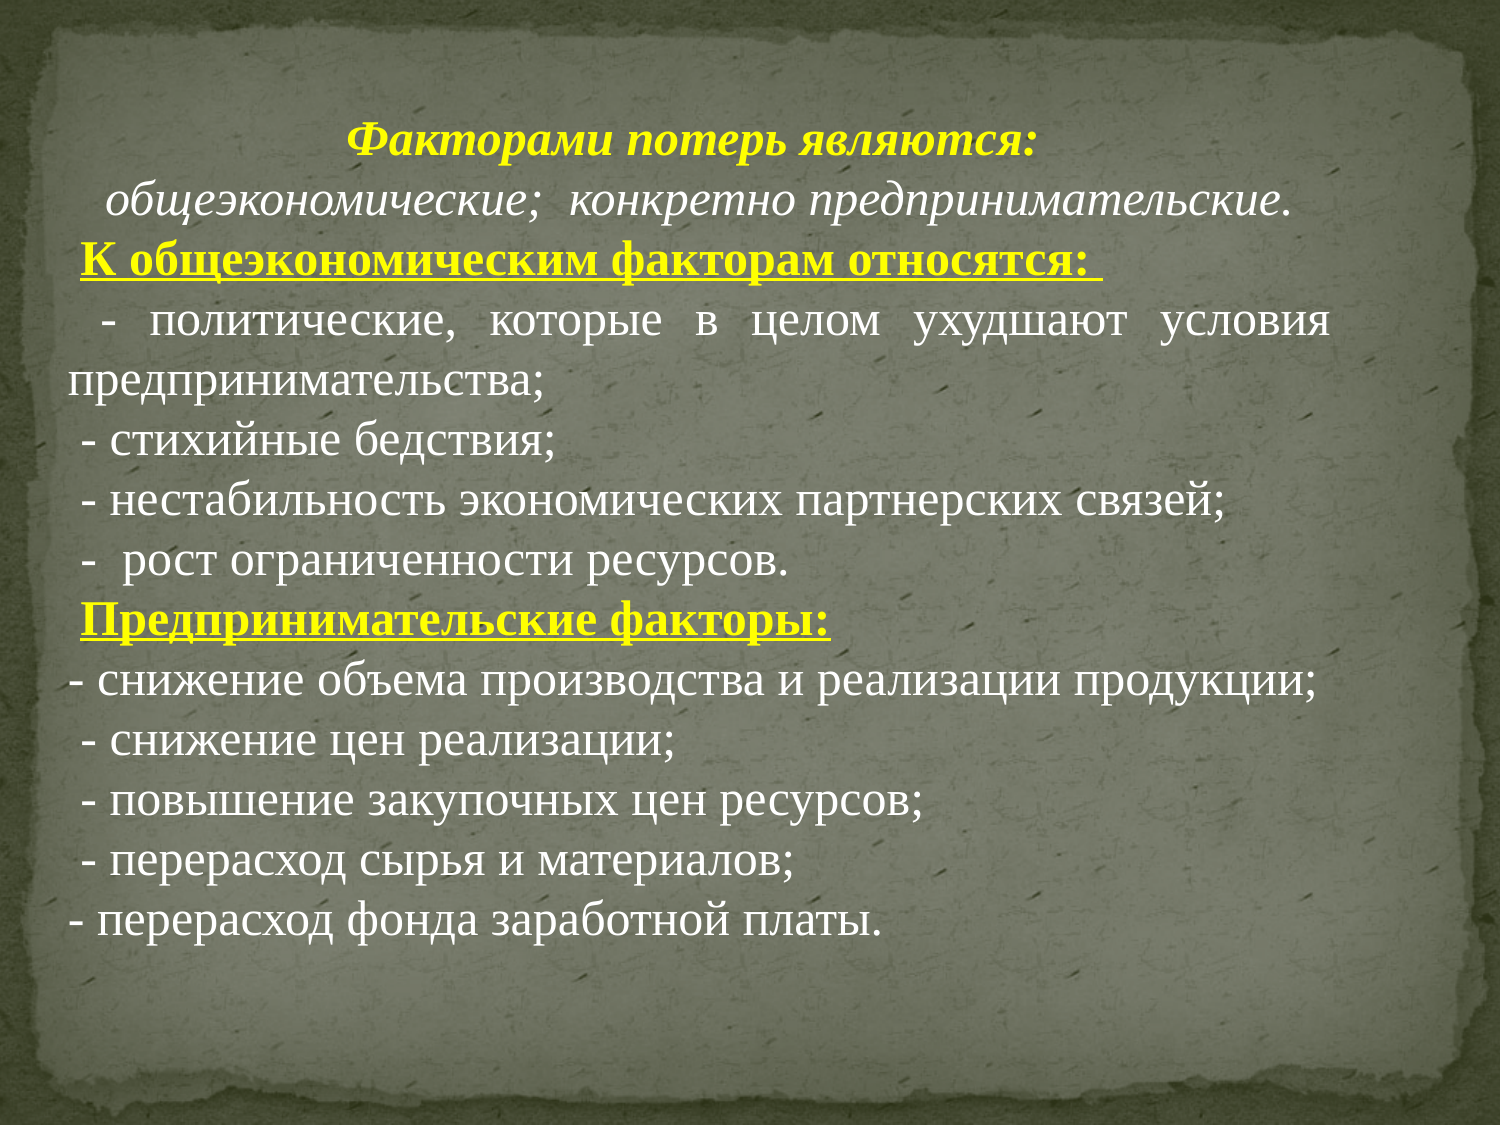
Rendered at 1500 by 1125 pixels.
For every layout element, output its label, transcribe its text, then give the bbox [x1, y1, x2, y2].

text_box Факторами потерь являются: общеэкономические; конкретно предпринимательские. К общеэкономическим факторам относятся: - политические, которые в целом ухудшают условия предпринимательства; - стихийные бедствия; - нестабильность экономических партнерских связей; - рост ограниченности ресурсов. Предпринимательские факторы: - снижение объема производства и реализации продукции; - снижение цен реализации; - повышение закупочных цен ресурсов; - перерасход сырья и материалов; - перерасход фонда заработной платы. [53, 98, 1458, 953]
